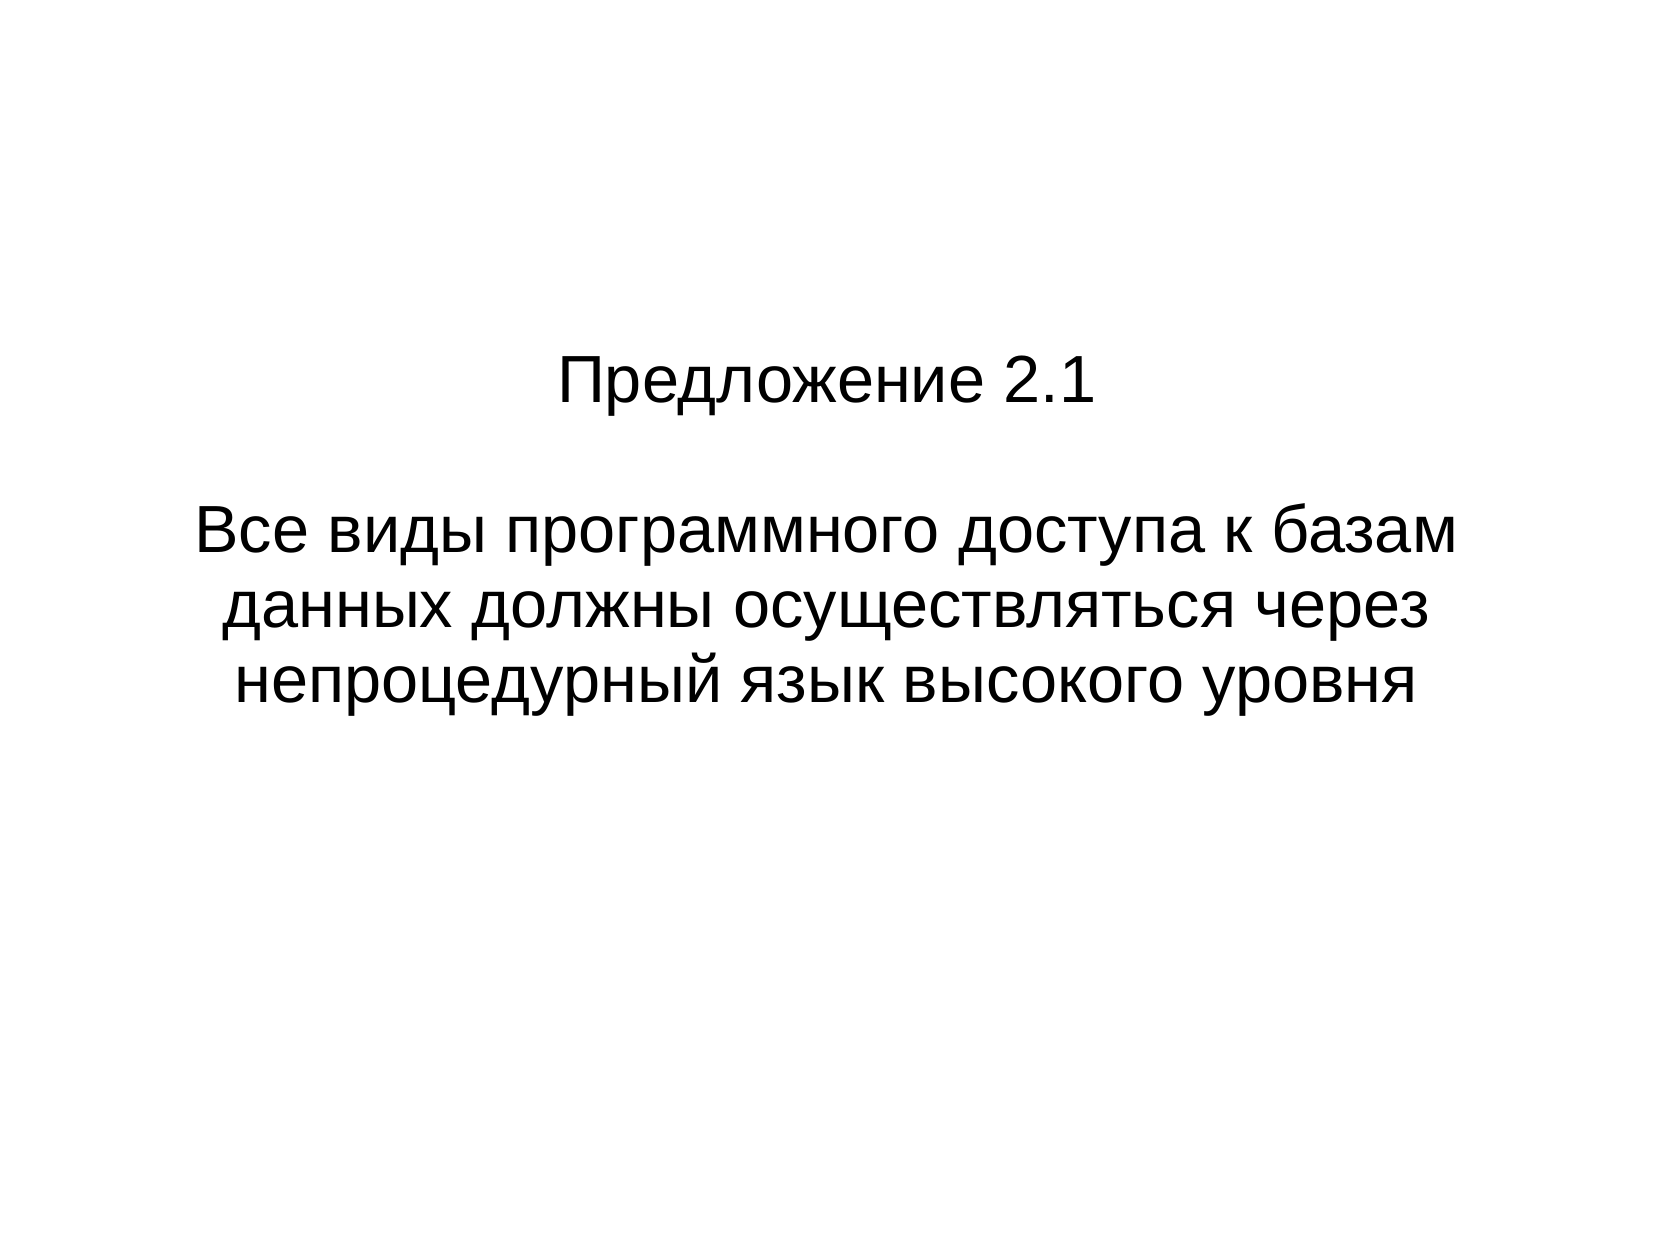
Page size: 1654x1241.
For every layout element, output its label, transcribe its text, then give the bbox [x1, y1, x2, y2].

subtitle Предложение 2.1 Все виды программного доступа к базам данных должны осуществляться через непроцедурный язык высокого уровня [82, 49, 1571, 1010]
